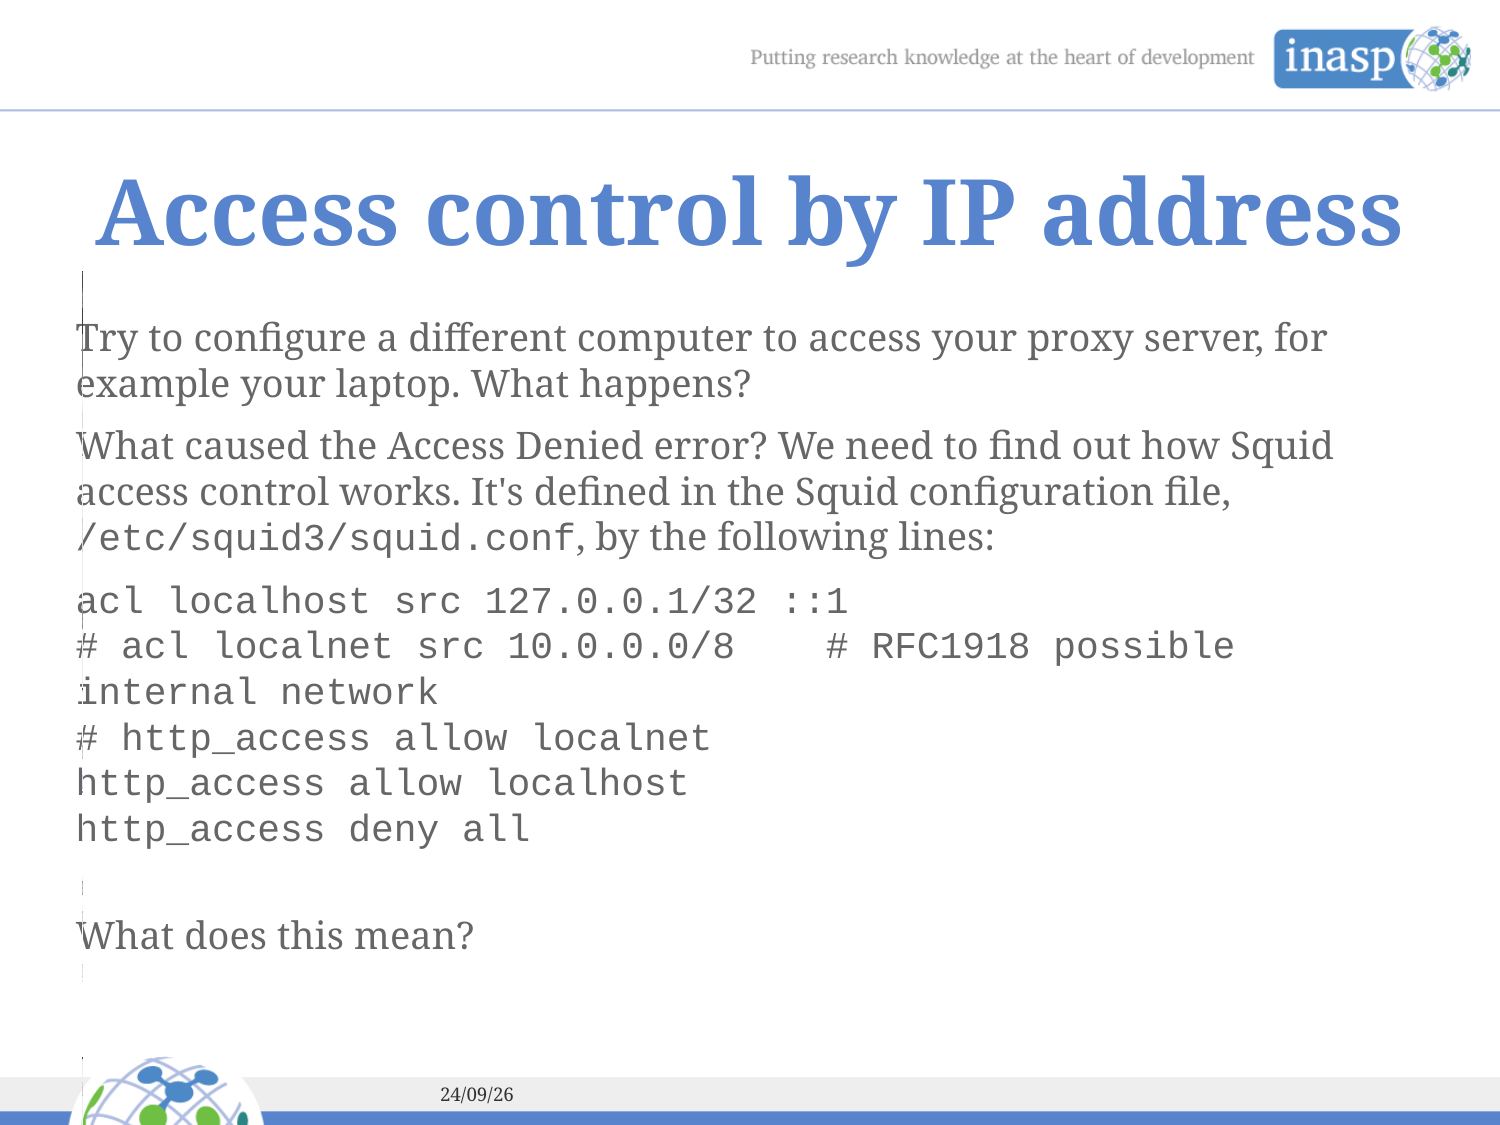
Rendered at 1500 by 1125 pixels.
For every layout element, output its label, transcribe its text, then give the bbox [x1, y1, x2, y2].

title Access control by IP address [75, 129, 1426, 313]
picture [0, 0, 1500, 1125]
list Try to configure a different computer to access your proxy server, for example your laptop. What happens? What caused the Access Denied error? We need to find out how Squid access control works. It's defined in the Squid configuration file, /etc/squid3/squid.conf, by the following lines: acl localhost src 127.0.0.1/32 ::1 # acl localnet src 10.0.0.0/8 # RFC1918 possible internal network # http_access allow localnet http_access allow localhost http_access deny all What does this mean? [83, 313, 1426, 967]
